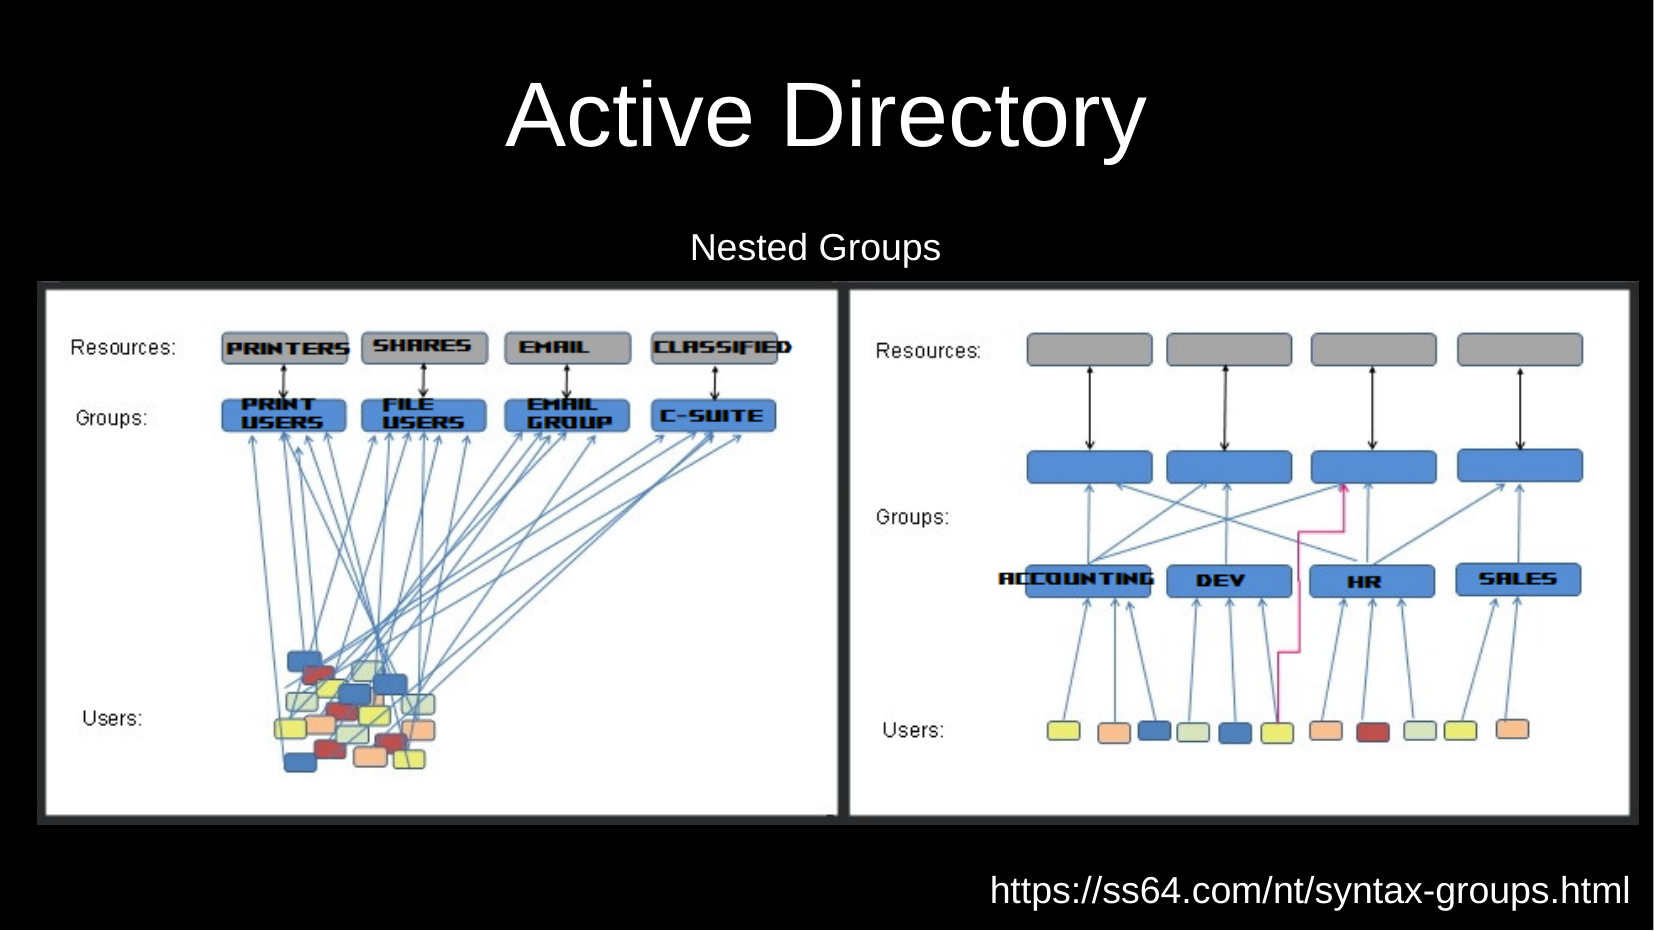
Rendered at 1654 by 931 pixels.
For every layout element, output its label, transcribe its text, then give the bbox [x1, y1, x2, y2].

text_box Nested Groups [675, 219, 976, 277]
picture [37, 281, 1639, 826]
title Active Directory [82, 37, 1571, 193]
text_box https://ss64.com/nt/syntax-groups.html [975, 862, 1647, 920]
